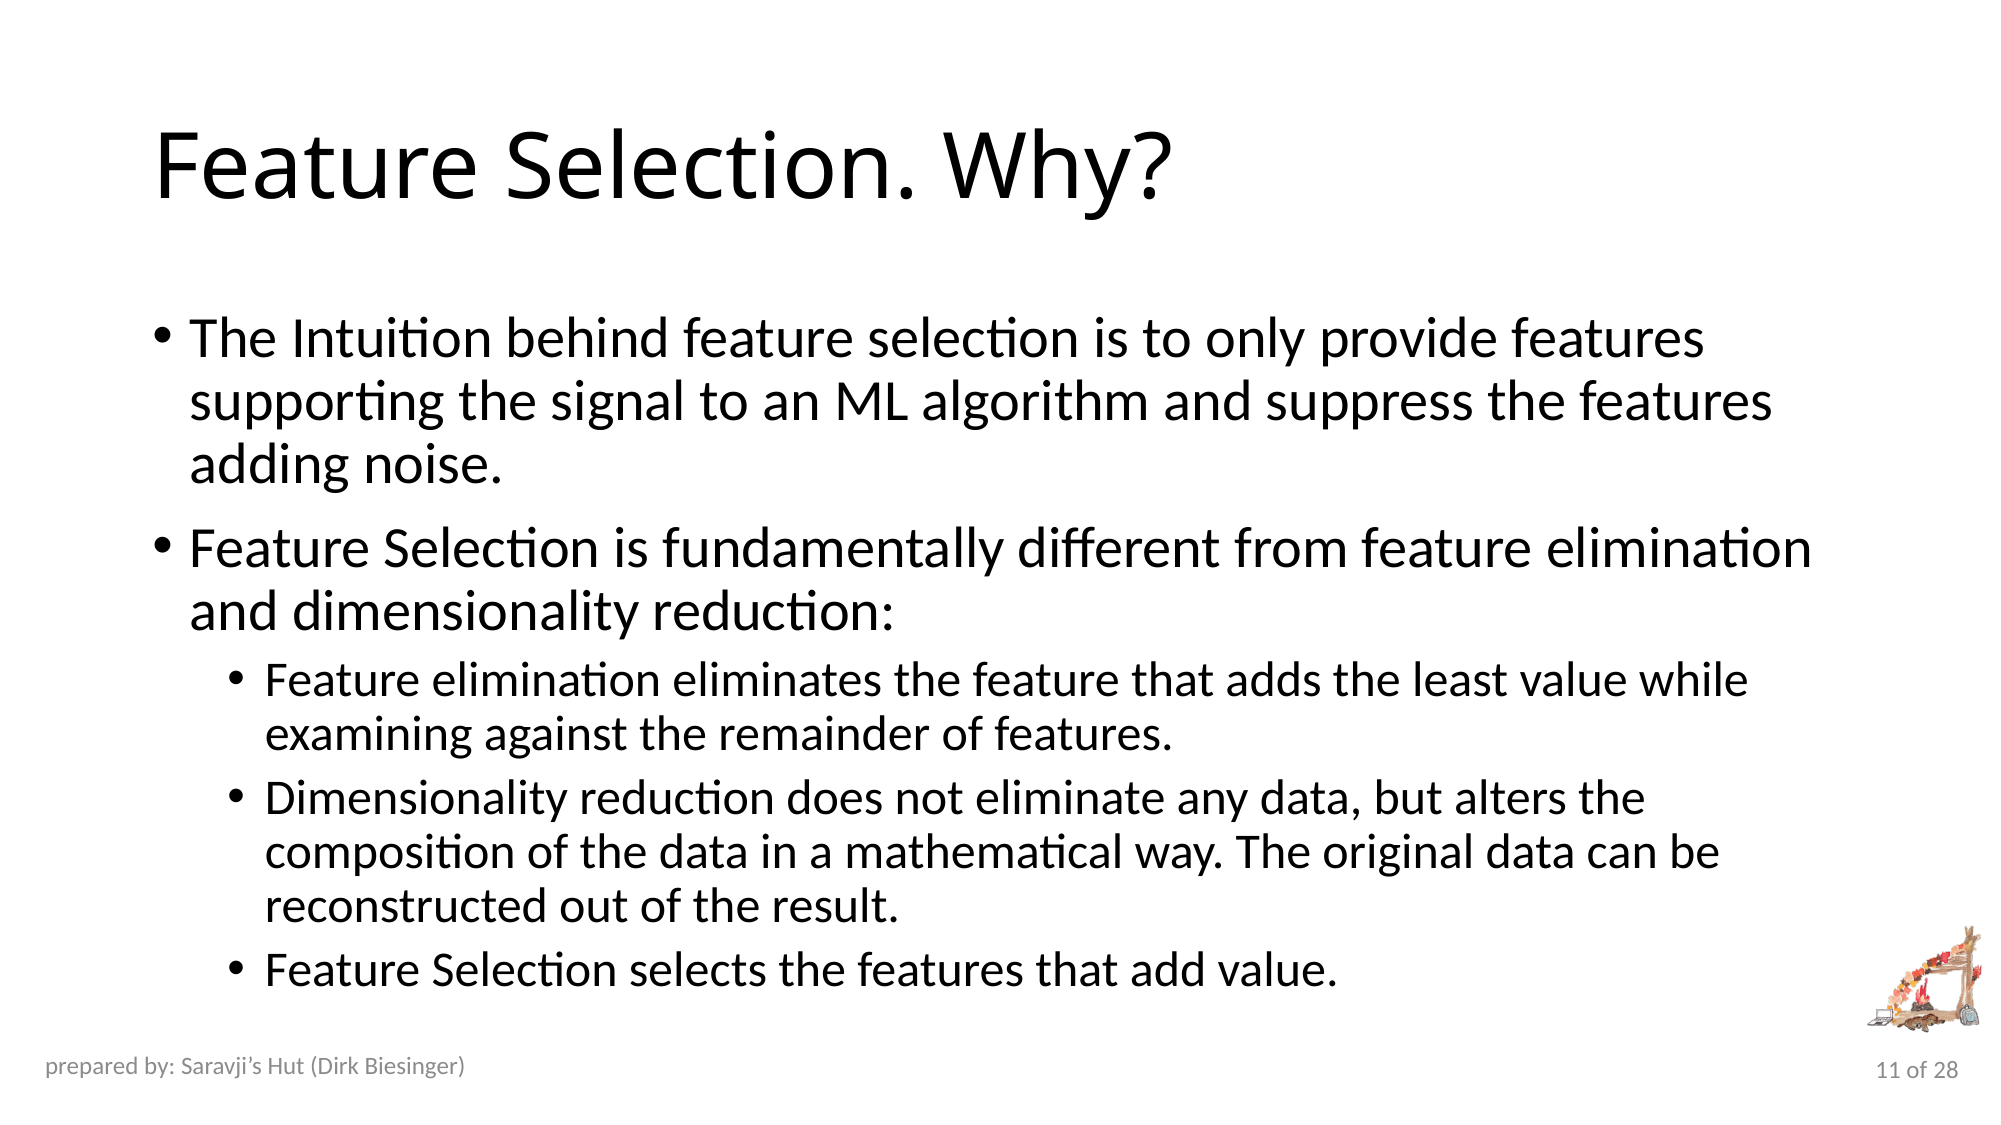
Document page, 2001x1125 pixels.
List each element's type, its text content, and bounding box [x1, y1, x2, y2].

picture [1853, 908, 1996, 1050]
title Feature Selection. Why? [137, 59, 1863, 278]
list The Intuition behind feature selection is to only provide features supporting the signal to an ML algorithm and suppress the features adding noise. Feature Selection is fundamentally different from feature elimination and dimensionality reduction: Feature elimination eliminates the feature that adds the least value while examining against the remainder of features. Dimensionality reduction does not eliminate any data, but alters the composition of the data in a mathematical way. The original data can be reconstructed out of the result. Feature Selection selects the features that add value. [137, 299, 1863, 1014]
